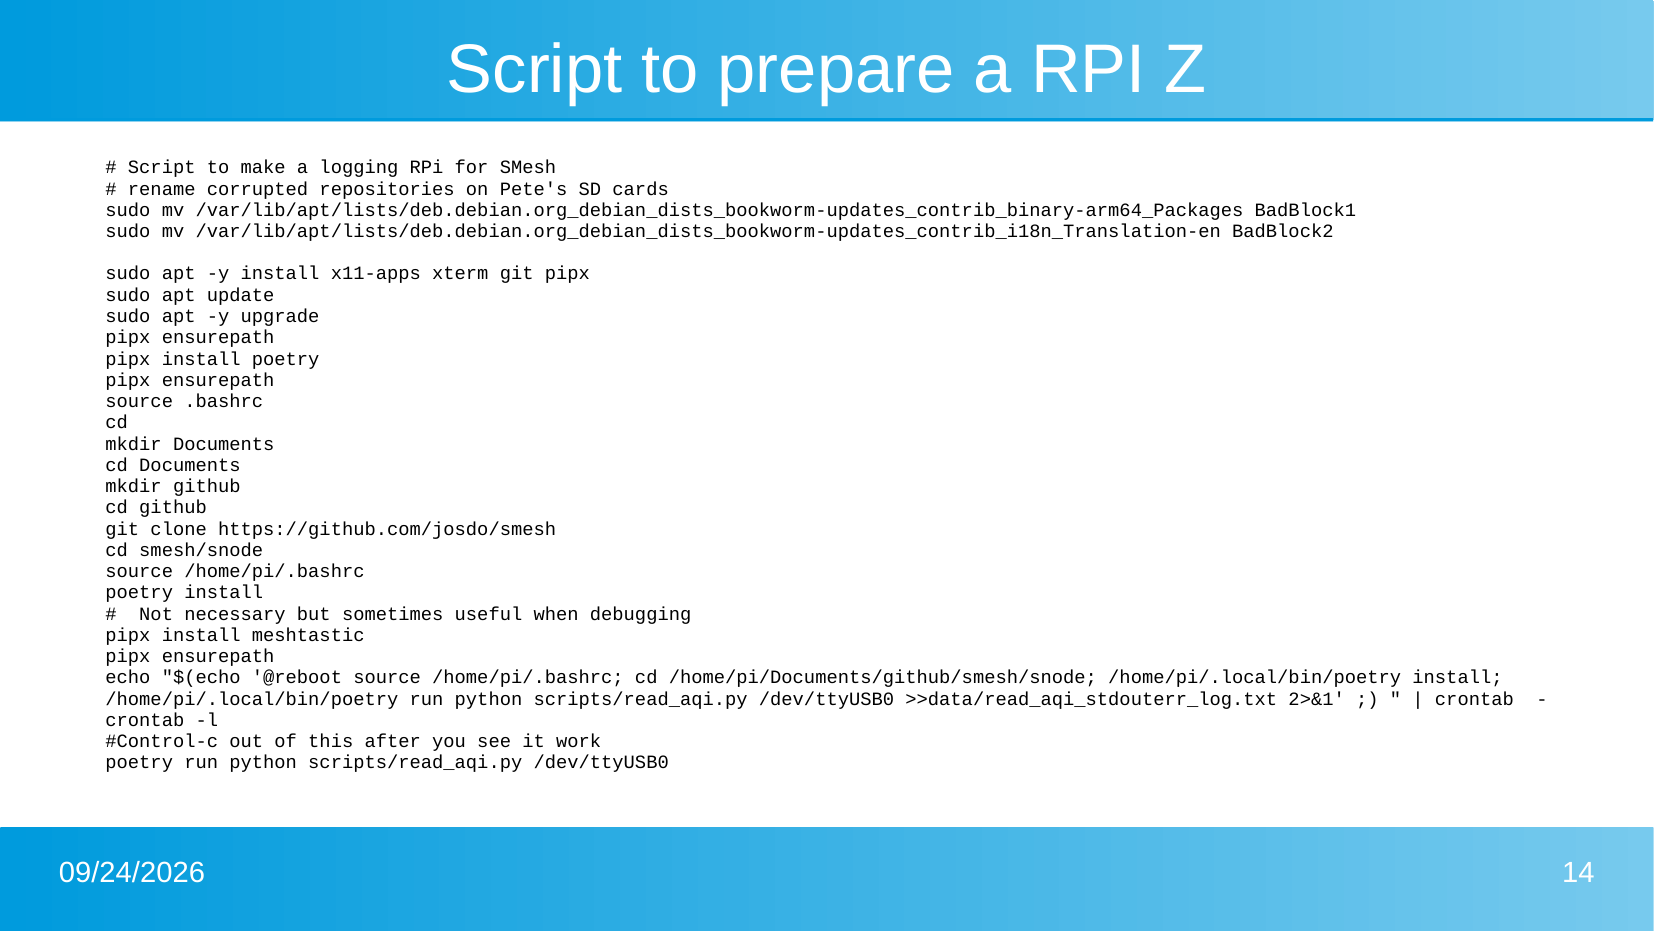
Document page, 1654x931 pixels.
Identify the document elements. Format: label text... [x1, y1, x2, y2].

title Script to prepare a RPI Z [59, 29, 1595, 108]
text_box # Script to make a logging RPi for SMesh # rename corrupted repositories on Pete's SD cards sudo mv /var/lib/apt/lists/deb.debian.org_debian_dists_bookworm-updates_contrib_binary-arm64_Packages BadBlock1 sudo mv /var/lib/apt/lists/deb.debian.org_debian_dists_bookworm-updates_contrib_i18n_Translation-en BadBlock2 sudo apt -y install x11-apps xterm git pipx sudo apt update sudo apt -y upgrade pipx ensurepath pipx install poetry pipx ensurepath source .bashrc cd mkdir Documents cd Documents mkdir github cd github git clone https://github.com/josdo/smesh cd smesh/snode source /home/pi/.bashrc poetry install # Not necessary but sometimes useful when debugging pipx install meshtastic pipx ensurepath echo "$(echo '@reboot source /home/pi/.bashrc; cd /home/pi/Documents/github/smesh/snode; /home/pi/.local/bin/poetry install; /home/pi/.local/bin/poetry run python scripts/read_aqi.py /dev/ttyUSB0 >>data/read_aqi_stdouterr_log.txt 2>&1' ;) " | crontab - crontab -l #Control-c out of this after you see it work poetry run python scripts/read_aqi.py /dev/ttyUSB0 [90, 150, 1654, 800]
